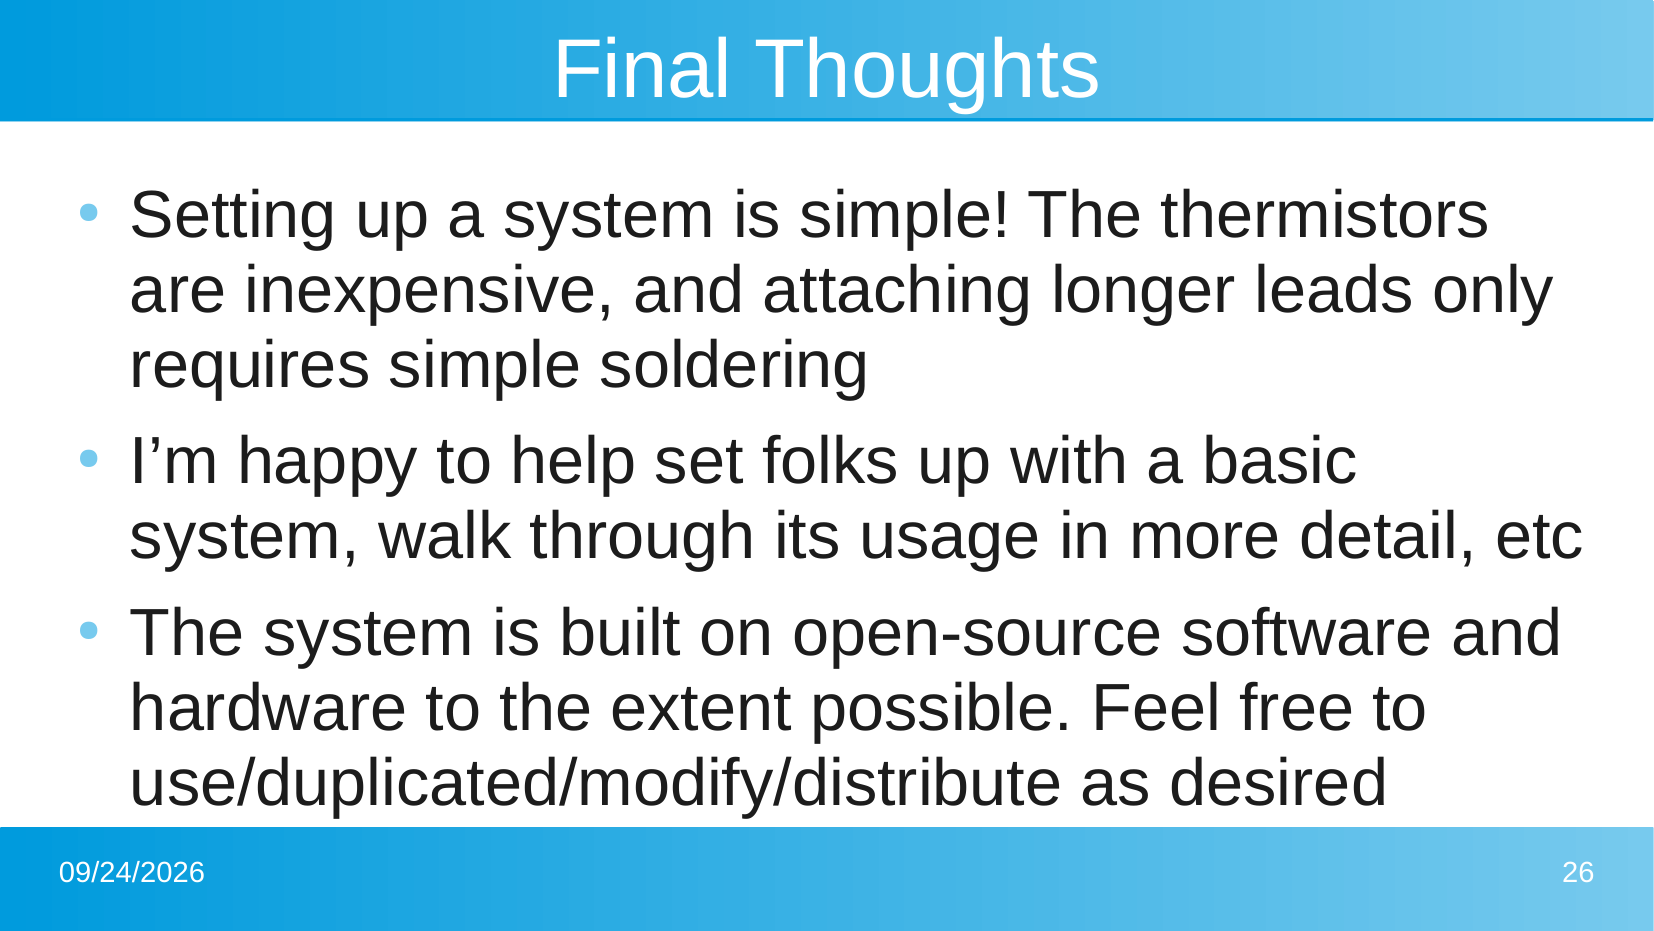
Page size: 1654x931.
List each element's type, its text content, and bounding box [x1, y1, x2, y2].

title Final Thoughts [59, 22, 1595, 116]
list Setting up a system is simple! The thermistors are inexpensive, and attaching longer leads only requires simple soldering I’m happy to help set folks up with a basic system, walk through its usage in more detail, etc The system is built on open-source software and hardware to the extent possible. Feel free to use/duplicated/modify/distribute as desired [59, 177, 1595, 768]
